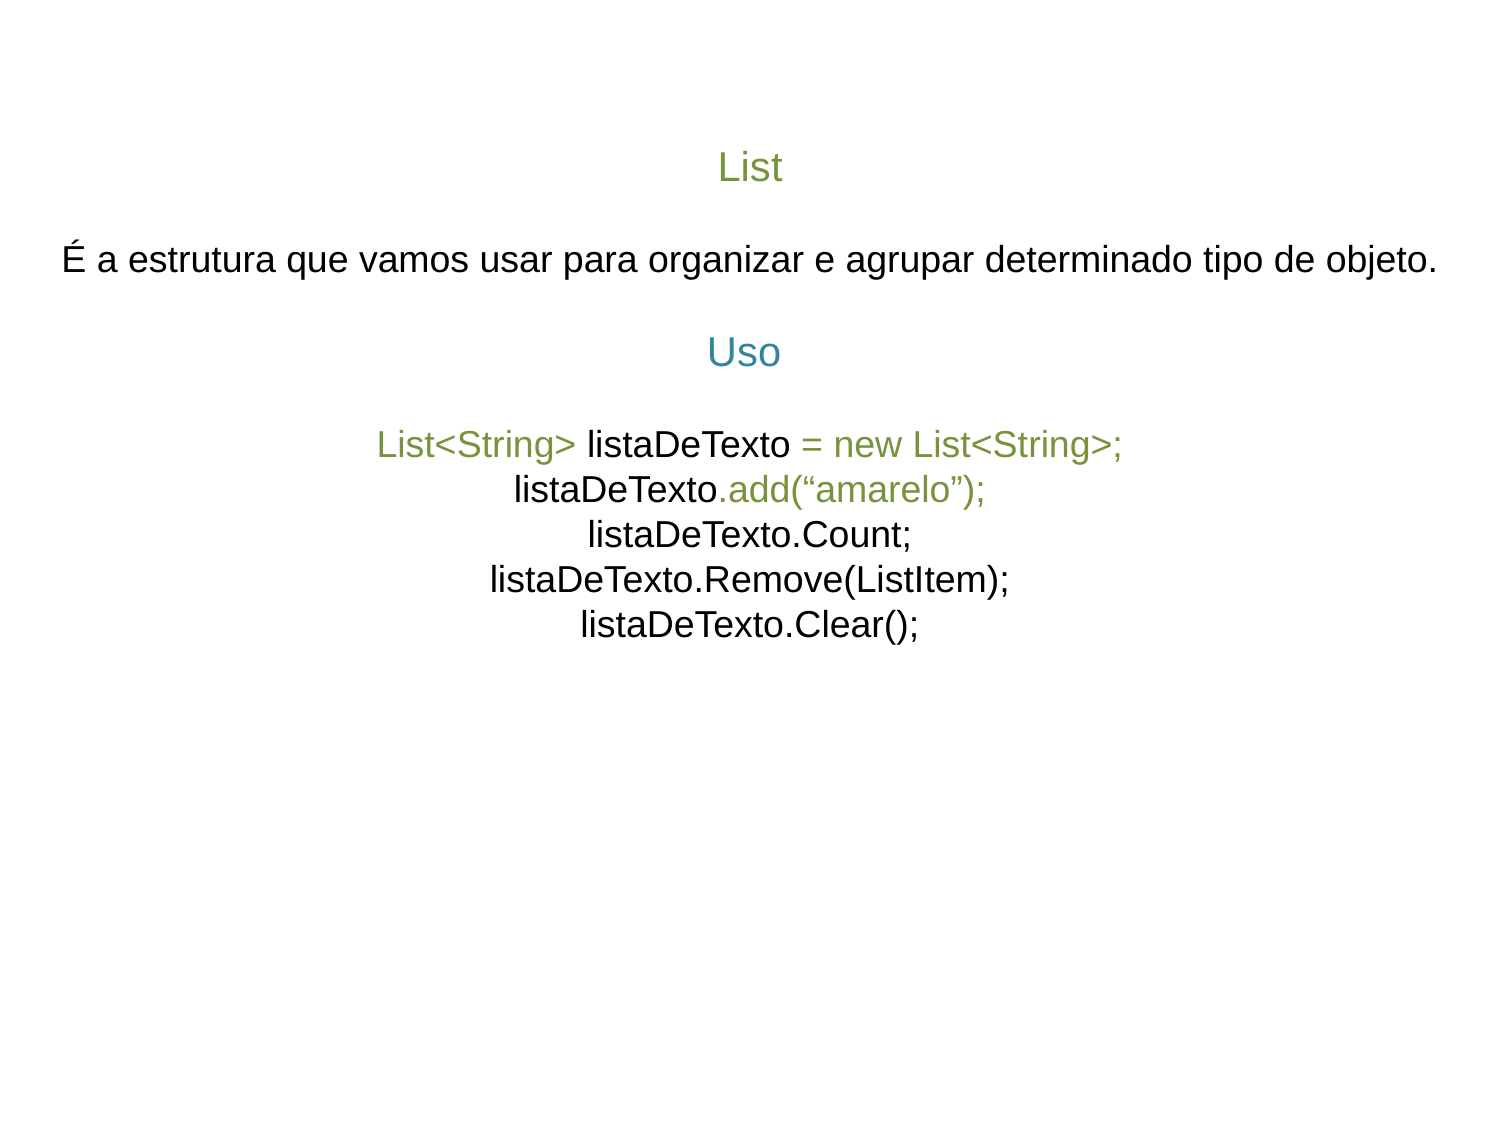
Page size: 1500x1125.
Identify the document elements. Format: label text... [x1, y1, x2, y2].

text_box List É a estrutura que vamos usar para organizar e agrupar determinado tipo de objeto. Uso List<String> listaDeTexto = new List<String>; listaDeTexto.add(“amarelo”); listaDeTexto.Count; listaDeTexto.Remove(ListItem); listaDeTexto.Clear(); [0, 42, 1500, 1125]
